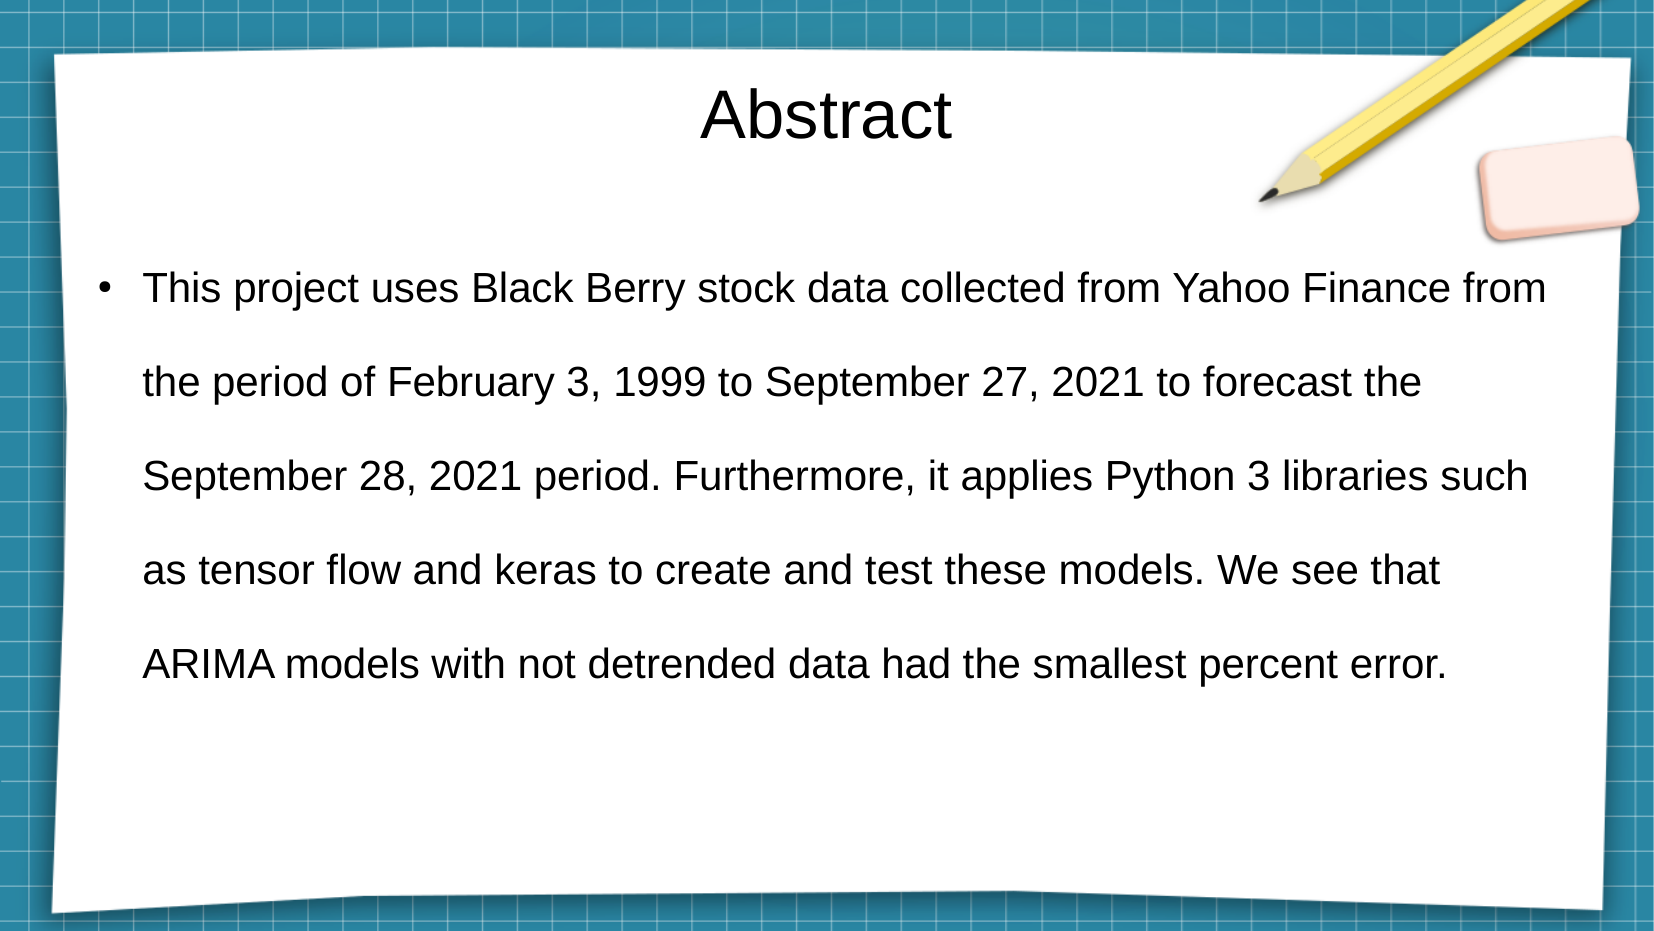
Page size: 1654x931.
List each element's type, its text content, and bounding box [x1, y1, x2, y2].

picture [0, 0, 1654, 931]
title Abstract [82, 37, 1571, 193]
list This project uses Black Berry stock data collected from Yahoo Finance from the period of February 3, 1999 to September 27, 2021 to forecast the September 28, 2021 period. Furthermore, it applies Python 3 libraries such as tensor flow and keras to create and test these models. We see that ARIMA models with not detrended data had the smallest percent error. [82, 217, 1571, 758]
